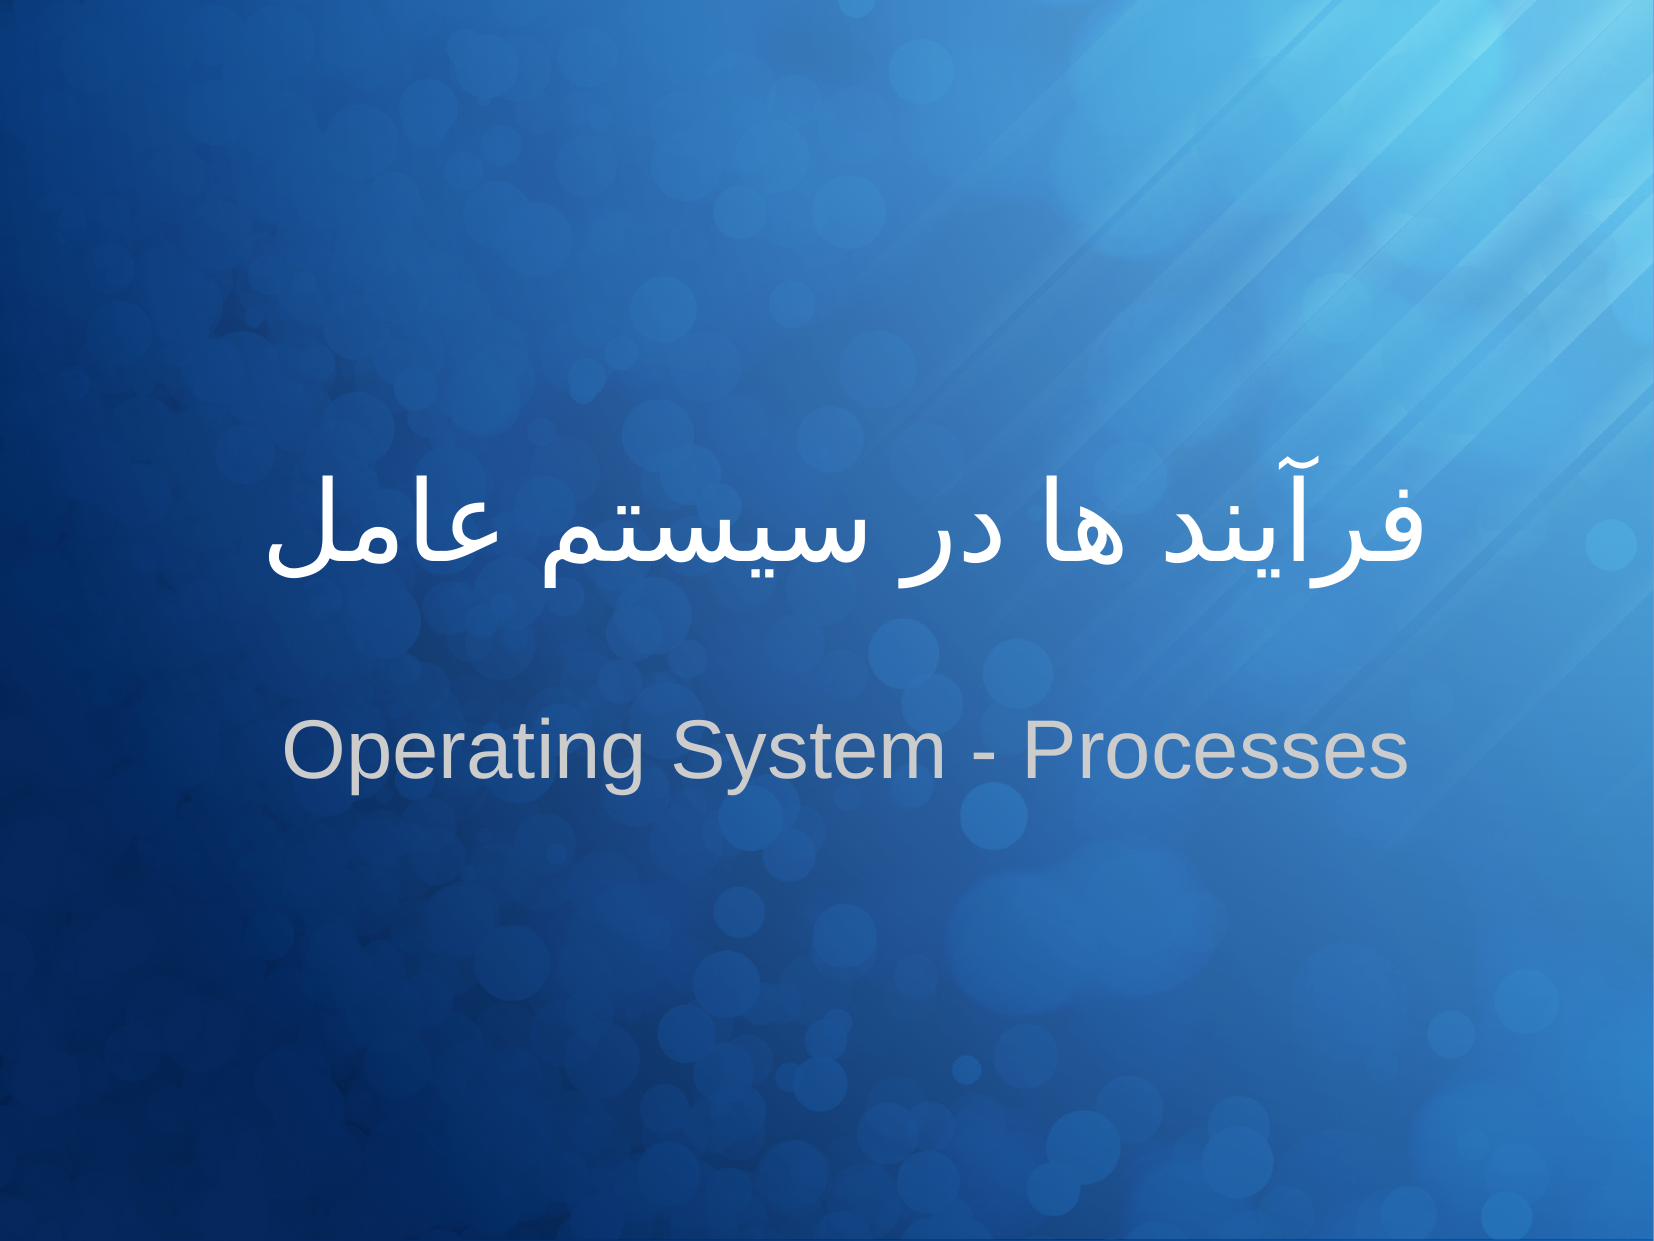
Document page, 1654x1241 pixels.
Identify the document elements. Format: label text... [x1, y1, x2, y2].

subtitle Operating System - Processes [118, 675, 1576, 826]
title فرآیند ها در سیستم عامل [118, 450, 1576, 618]
picture [0, 0, 1654, 1241]
